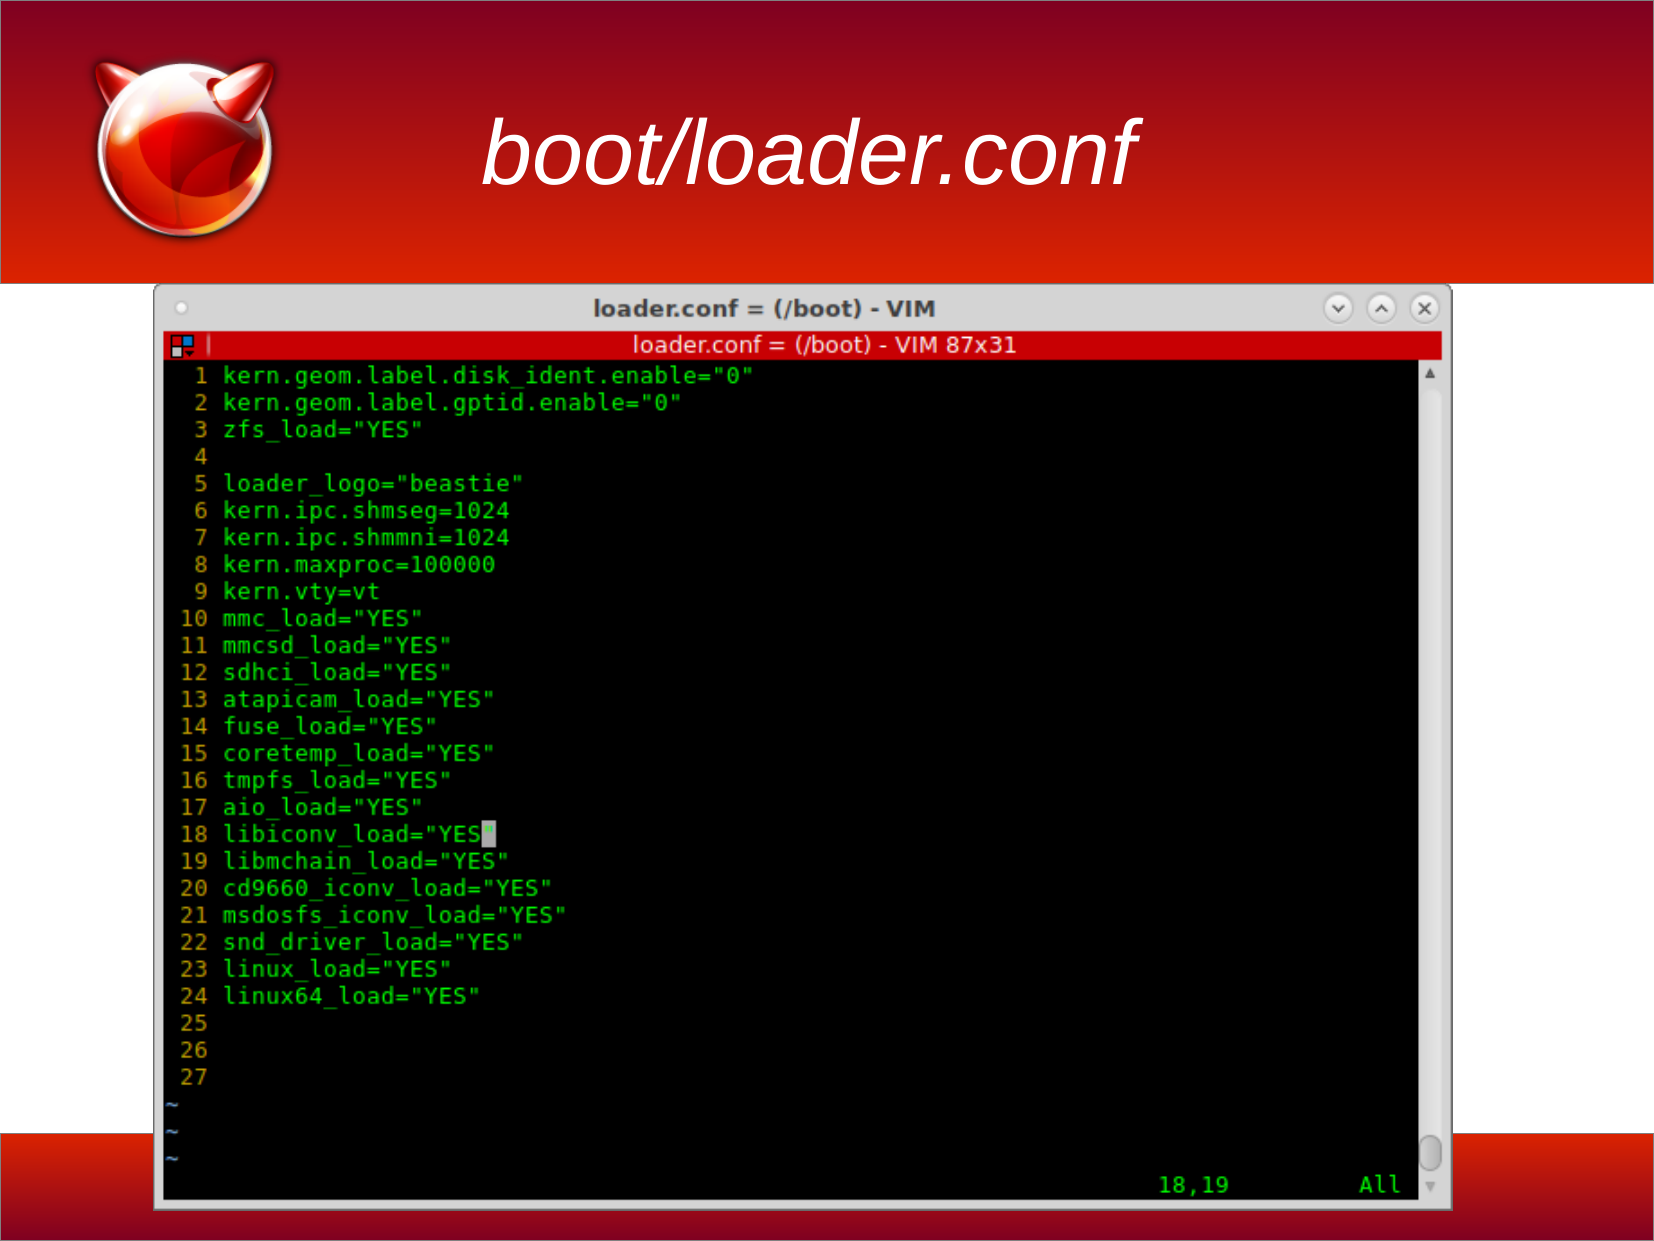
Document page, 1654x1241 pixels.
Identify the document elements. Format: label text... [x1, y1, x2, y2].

picture [153, 283, 1453, 1211]
title boot/loader.conf [82, 49, 1536, 257]
